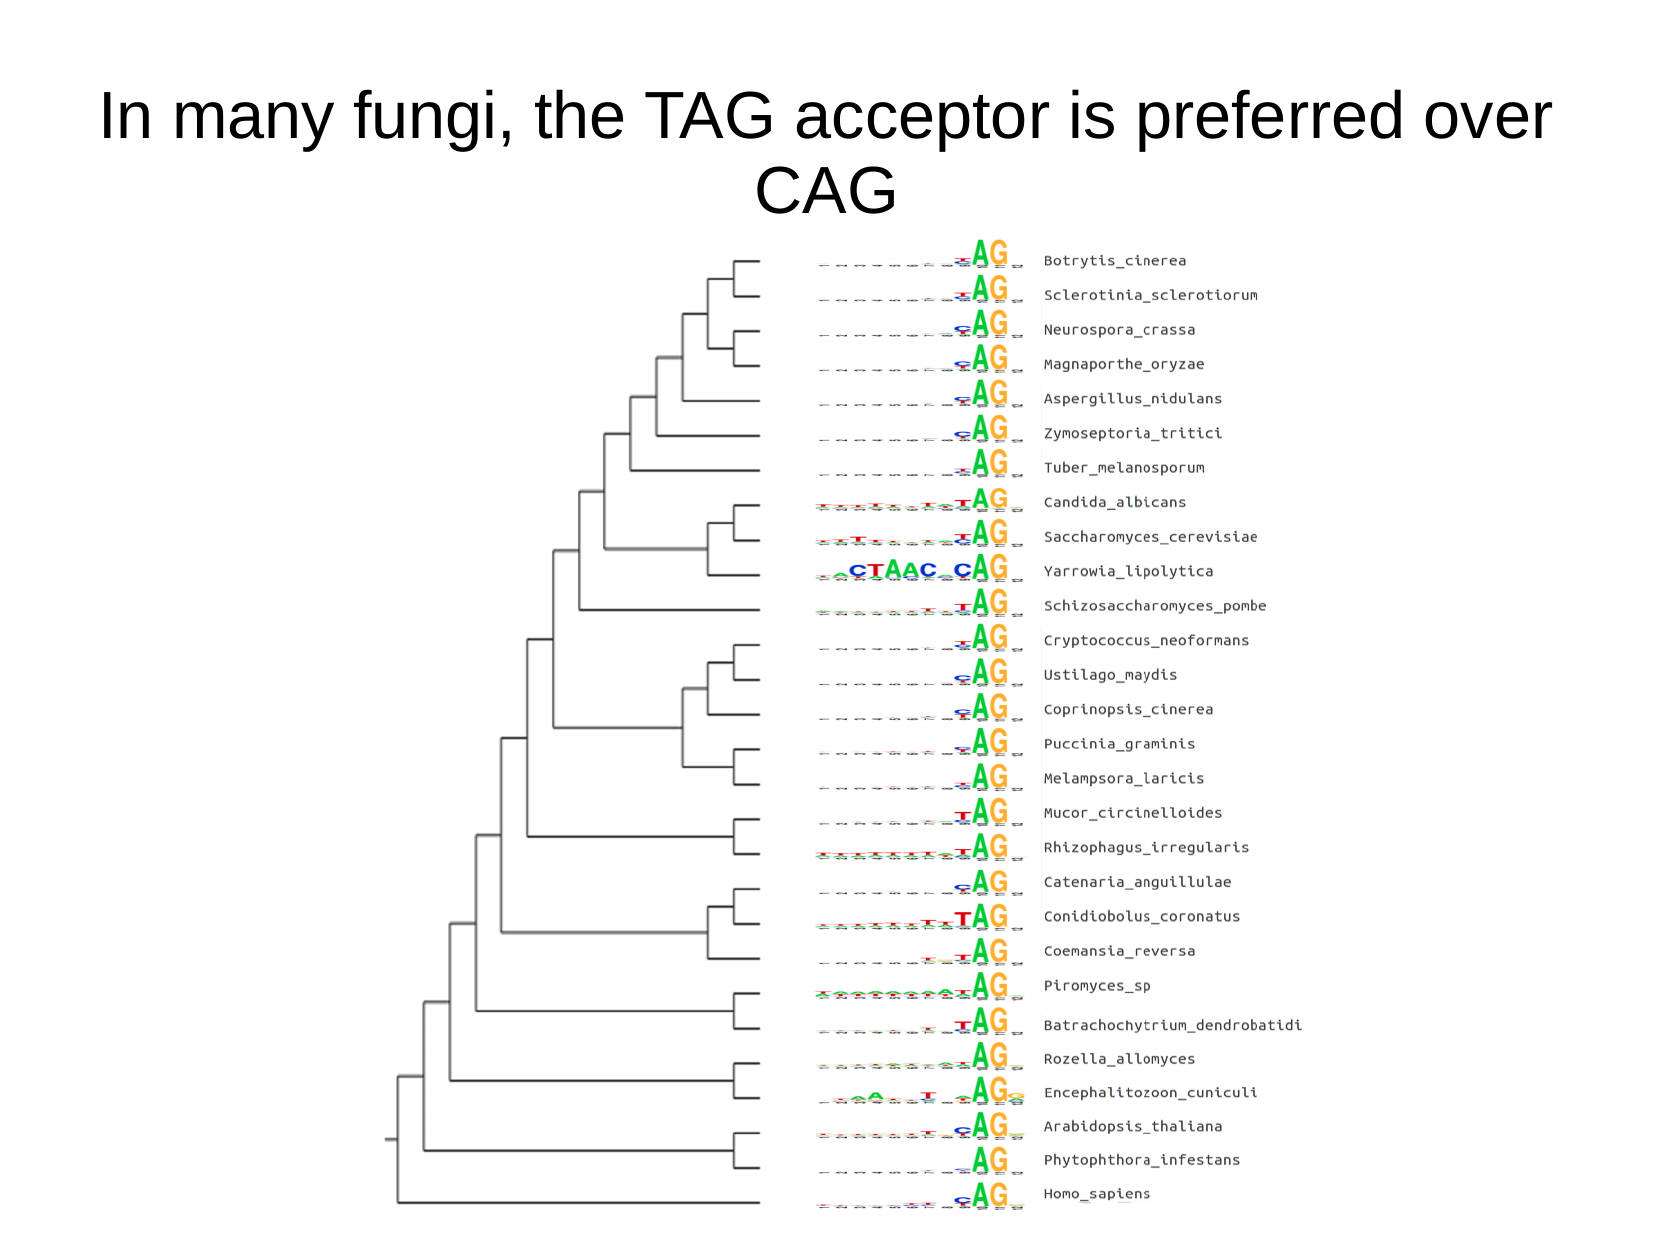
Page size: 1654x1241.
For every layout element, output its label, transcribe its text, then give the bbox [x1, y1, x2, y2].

picture [375, 239, 1366, 1216]
title In many fungi, the TAG acceptor is preferred over CAG [82, 49, 1571, 257]
